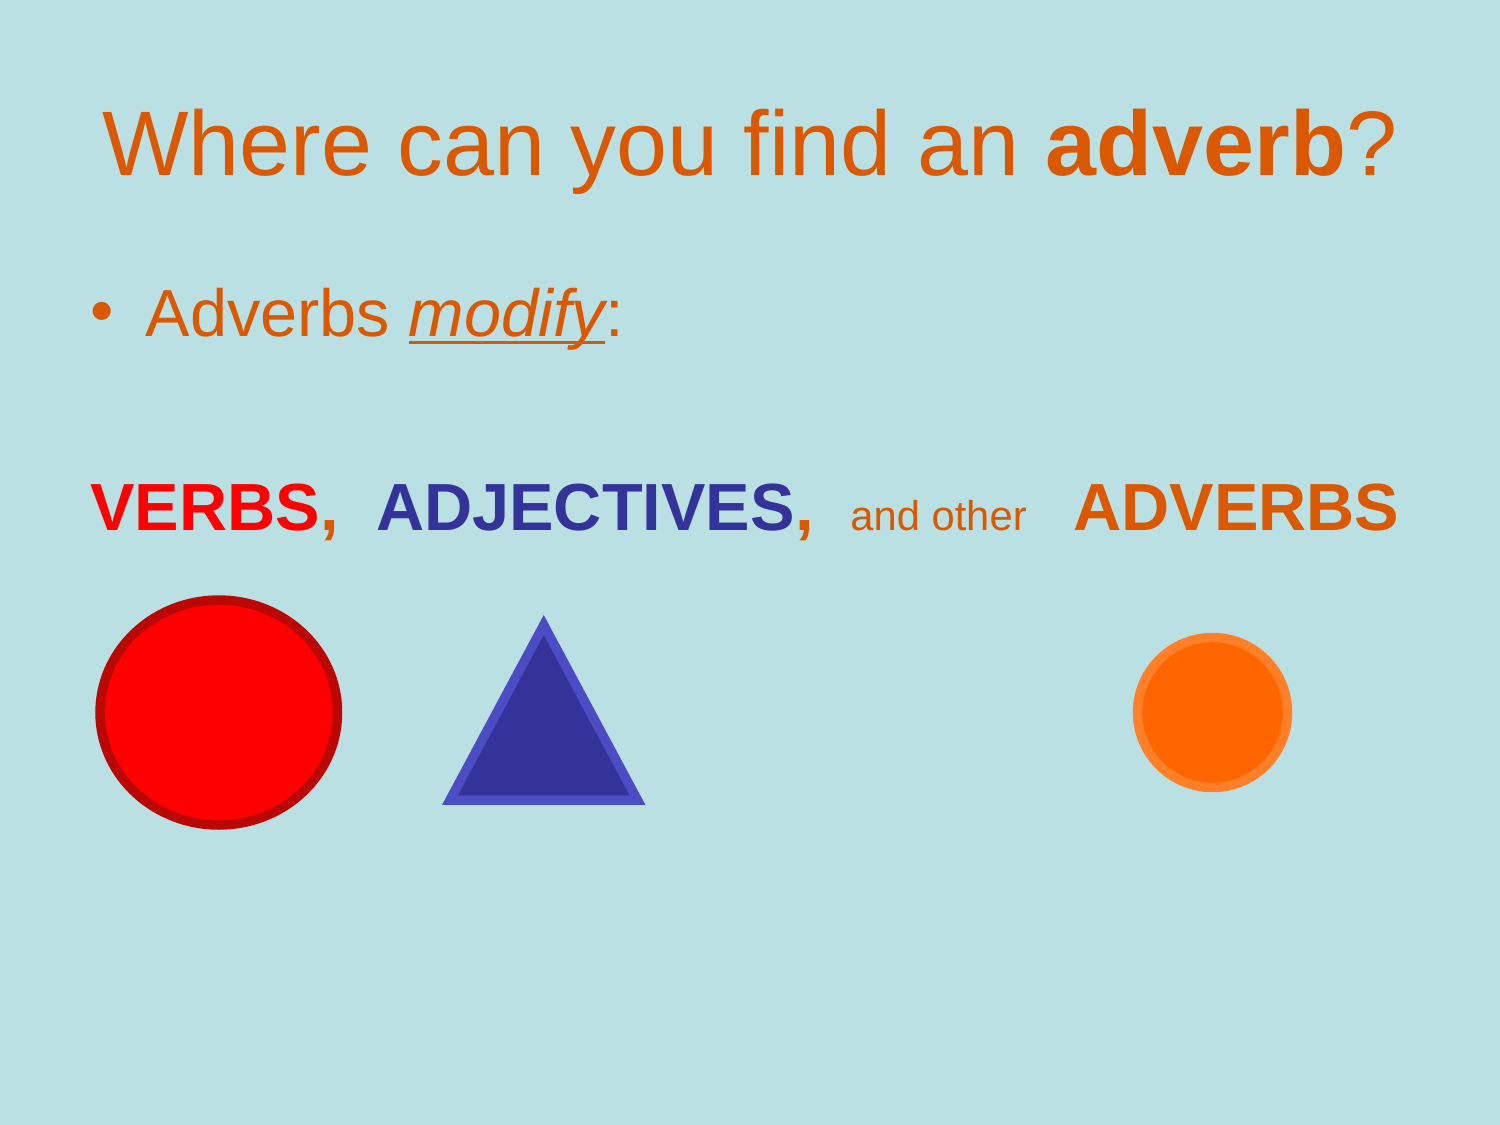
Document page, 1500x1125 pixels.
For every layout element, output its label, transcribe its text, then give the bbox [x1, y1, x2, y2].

text_box [449, 624, 638, 801]
text_box [1137, 637, 1288, 788]
text_box [99, 600, 338, 826]
text_box Adverbs modify: VERBS, ADJECTIVES, and other ADVERBS [75, 262, 1426, 1005]
text_box Where can you find an adverb? [75, 45, 1426, 233]
